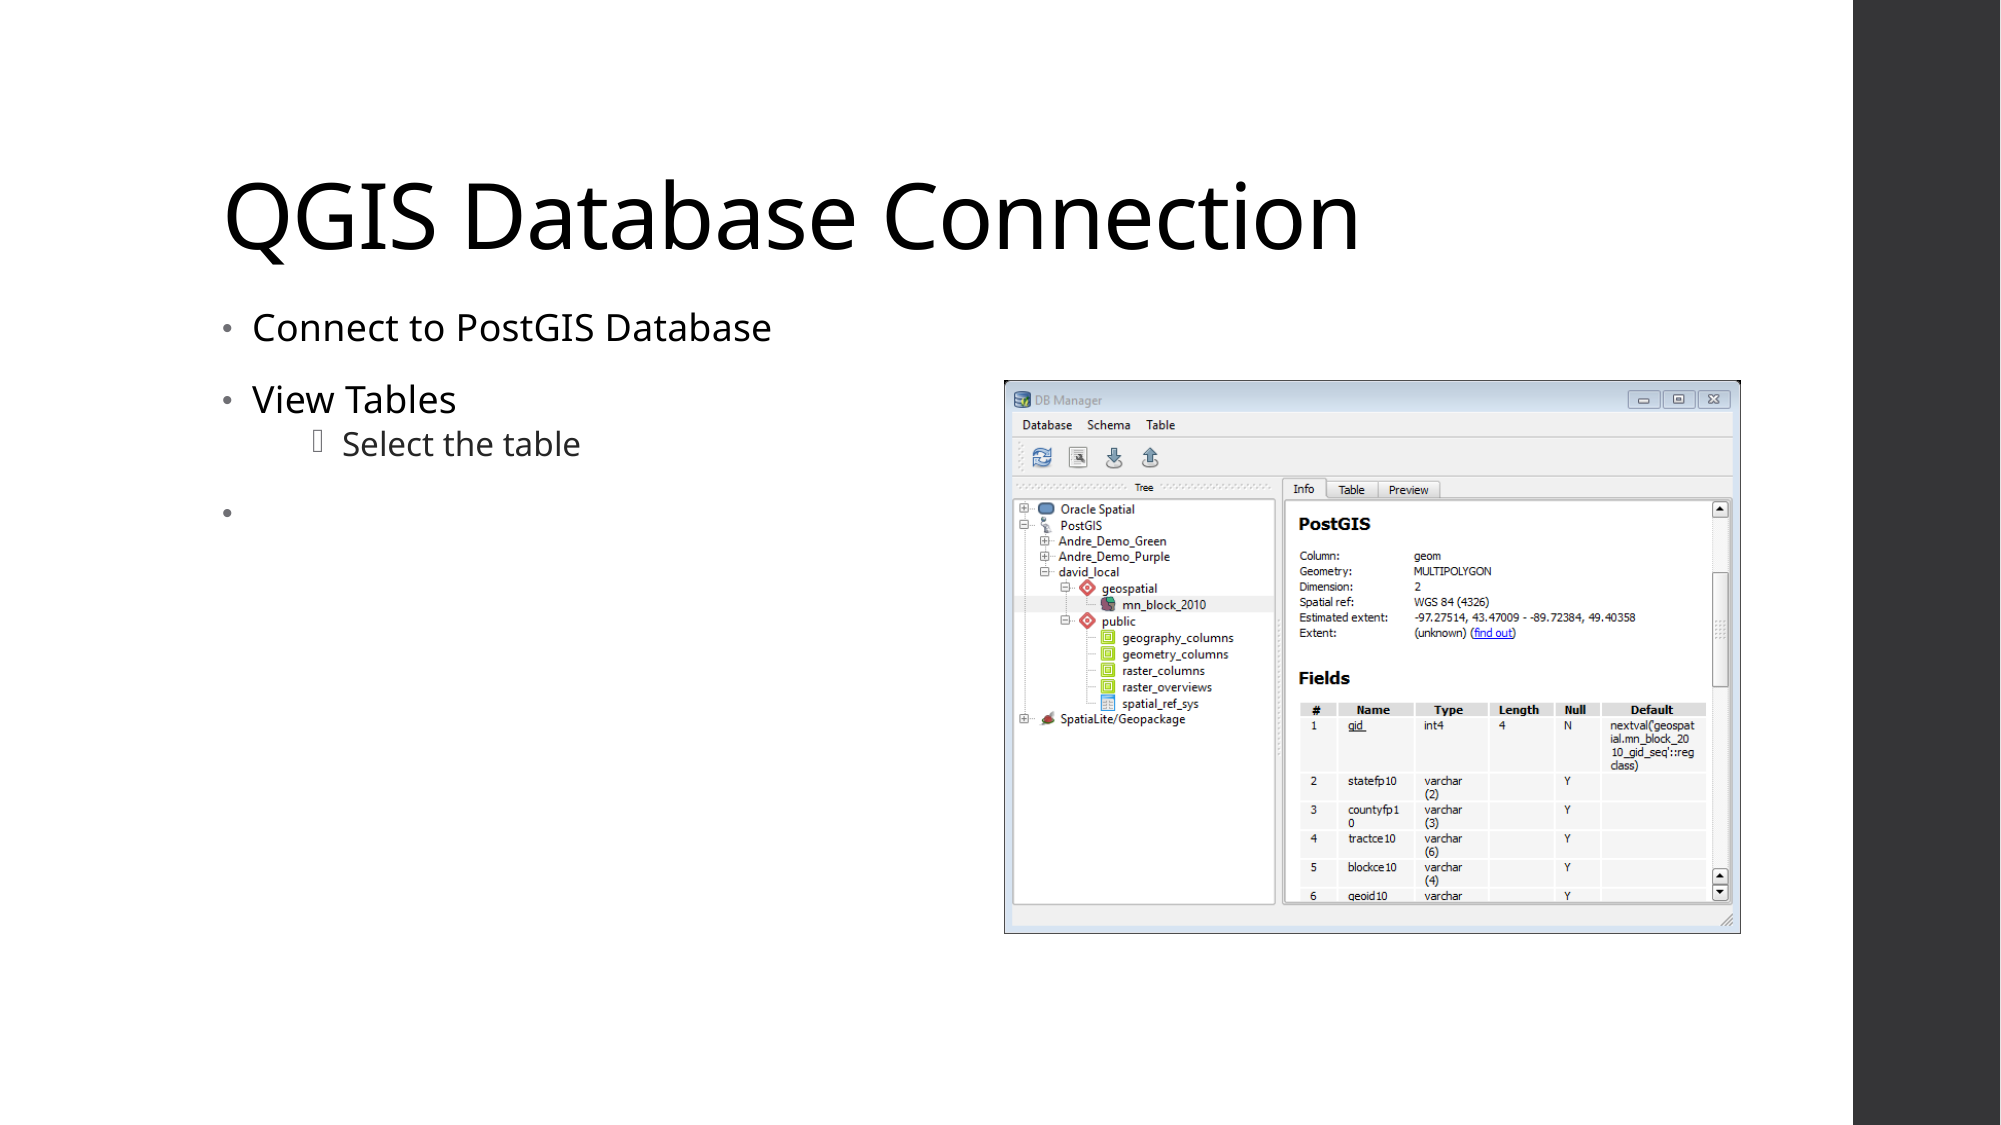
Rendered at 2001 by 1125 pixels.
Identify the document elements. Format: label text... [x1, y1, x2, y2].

title QGIS Database Connection [206, 60, 1797, 278]
list Connect to PostGIS Database View Tables Select the table [206, 299, 942, 1014]
picture [1004, 380, 1741, 934]
